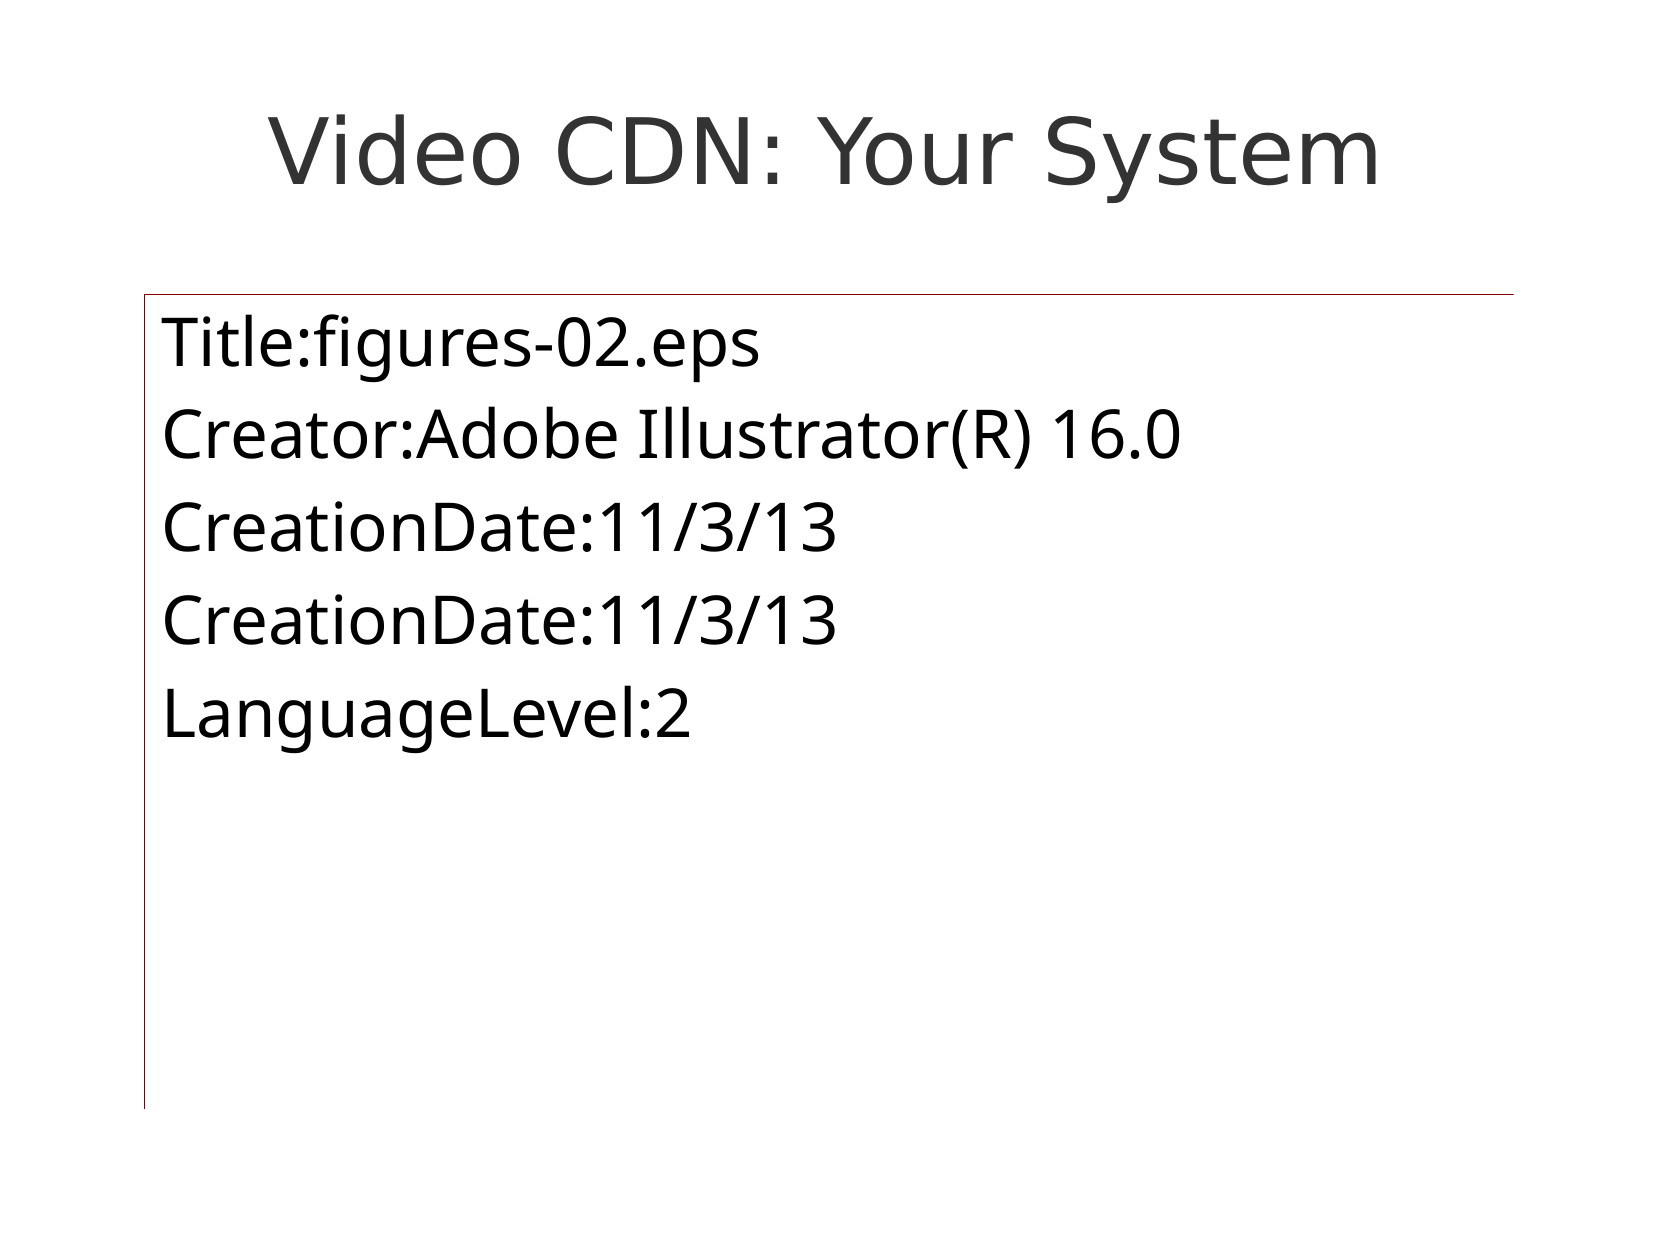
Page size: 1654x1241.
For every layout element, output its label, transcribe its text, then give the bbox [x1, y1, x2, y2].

title Video CDN: Your System [82, 49, 1571, 257]
picture [139, 290, 1514, 1109]
